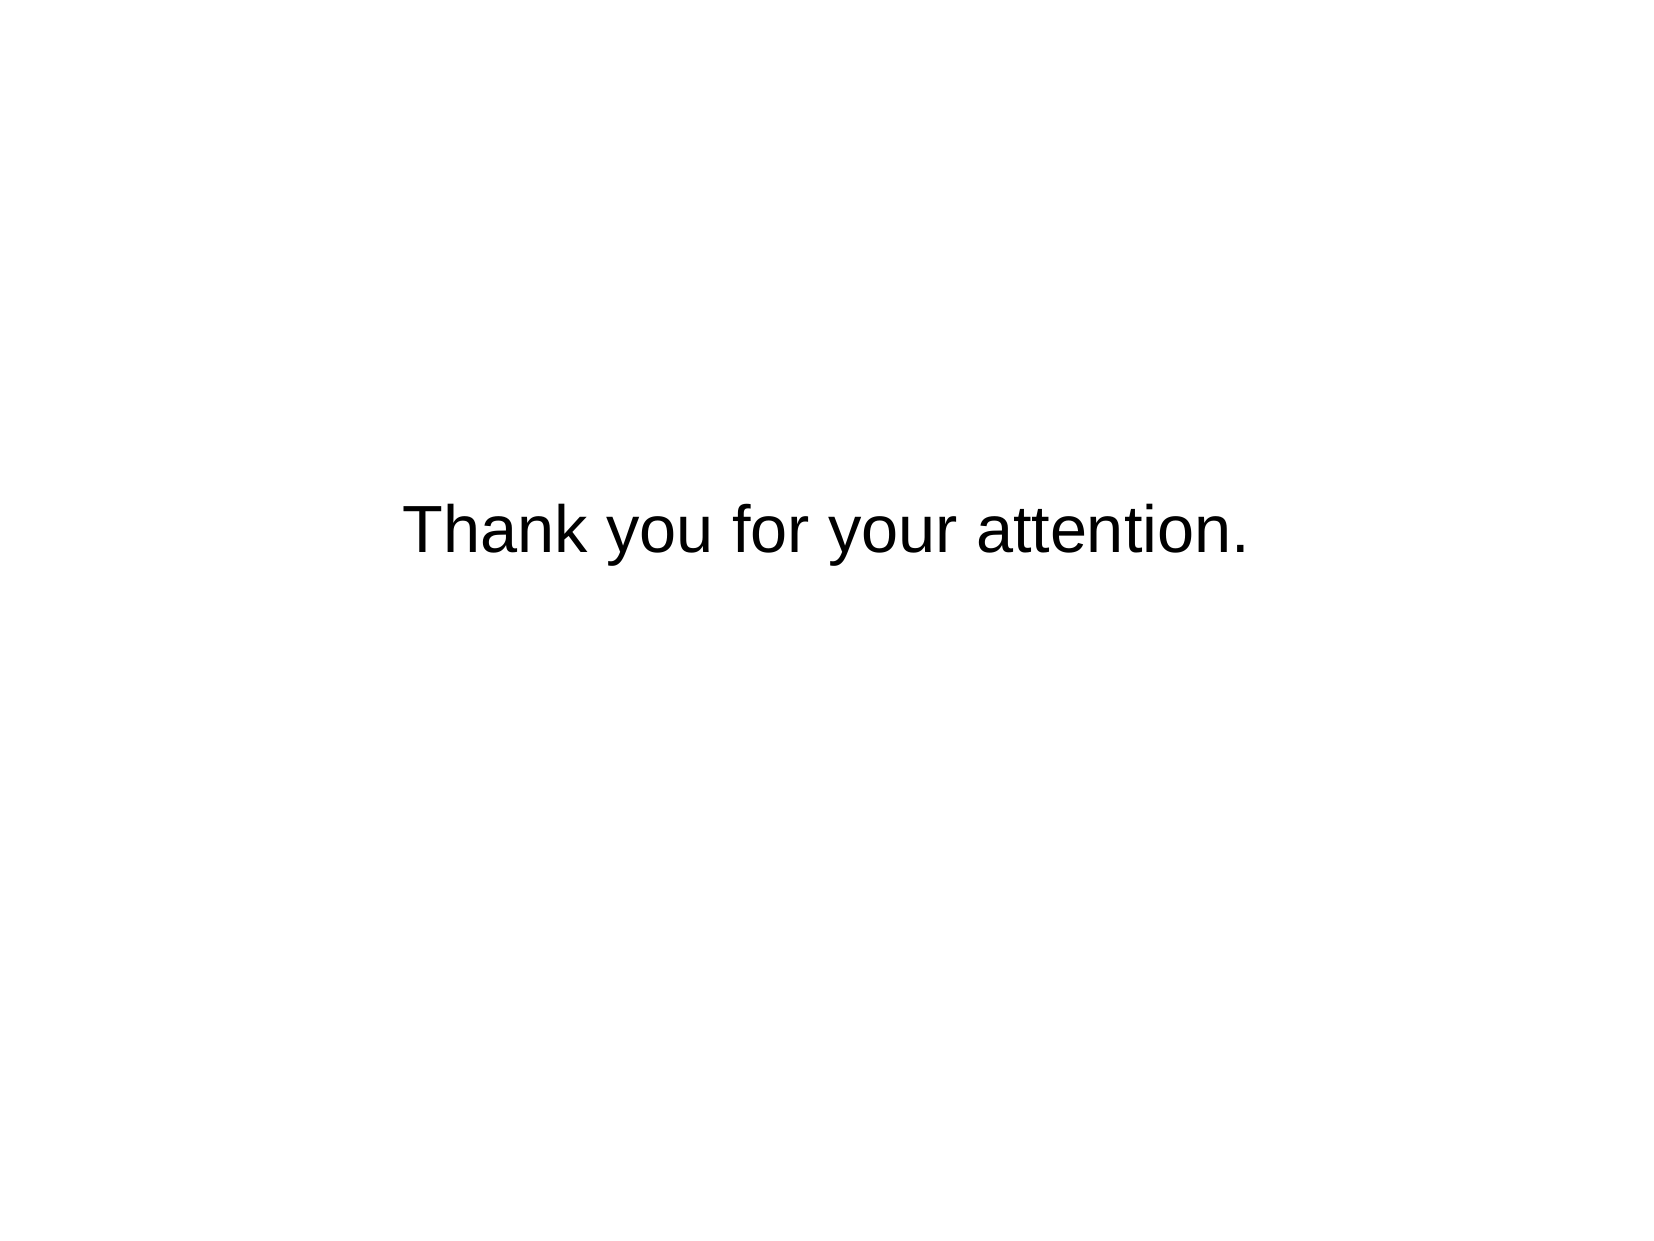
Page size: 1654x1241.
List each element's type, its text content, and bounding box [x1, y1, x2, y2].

subtitle Thank you for your attention. [82, 49, 1571, 1010]
